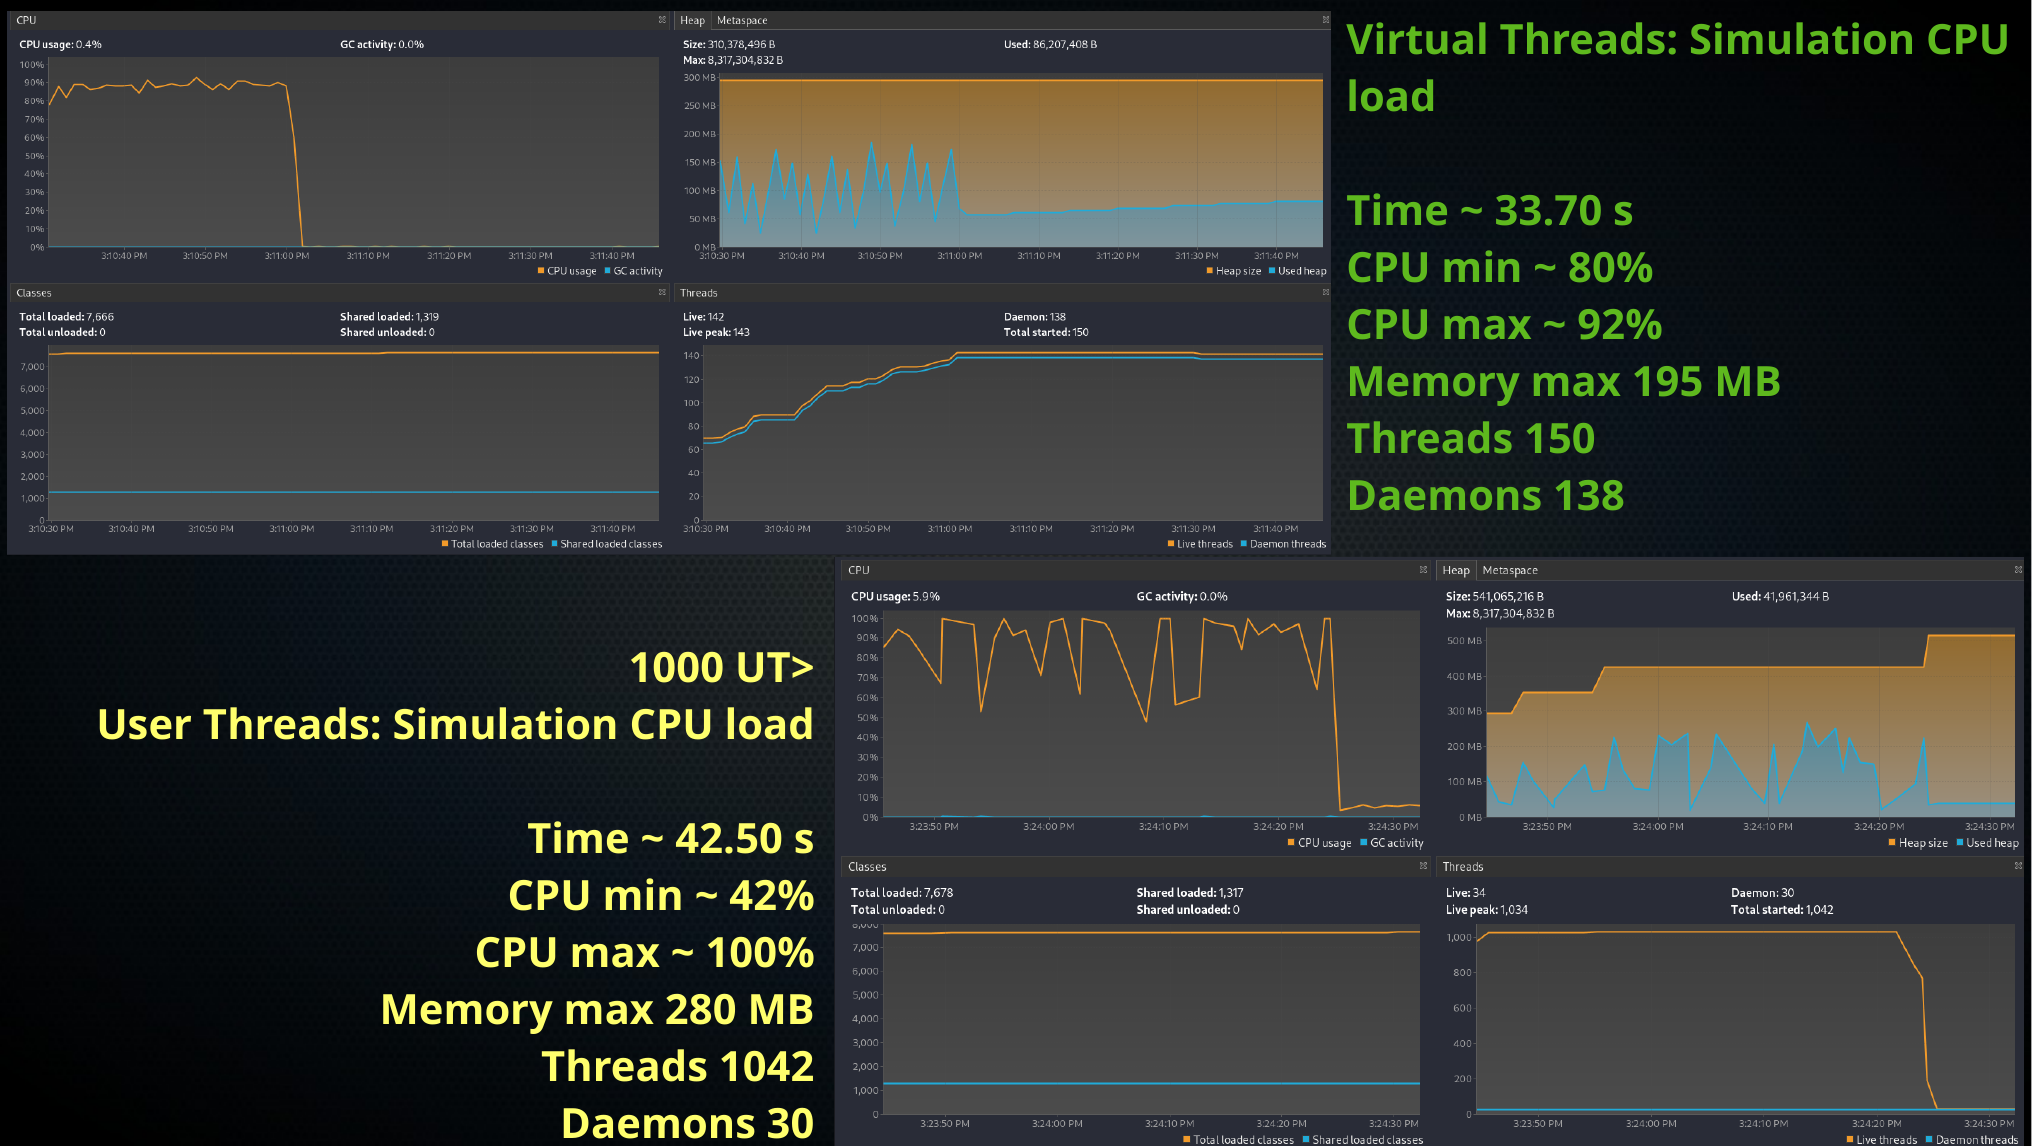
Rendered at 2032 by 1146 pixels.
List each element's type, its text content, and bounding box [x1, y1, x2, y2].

text_box 1000 UT> User Threads: Simulation CPU load Time ~ 42.50 s CPU min ~ 42% CPU max ~ 100% Memory max 280 MB Threads 1042 Daemons 30 [19, 668, 815, 1120]
picture [0, 0, 2032, 1146]
text_box < 15 000 VT Virtual Threads: Simulation CPU load Time ~ 33.70 s CPU min ~ 80% CPU max ~ 92% Memory max 195 MB Threads 150 Daemons 138 [1346, 2, 2028, 473]
